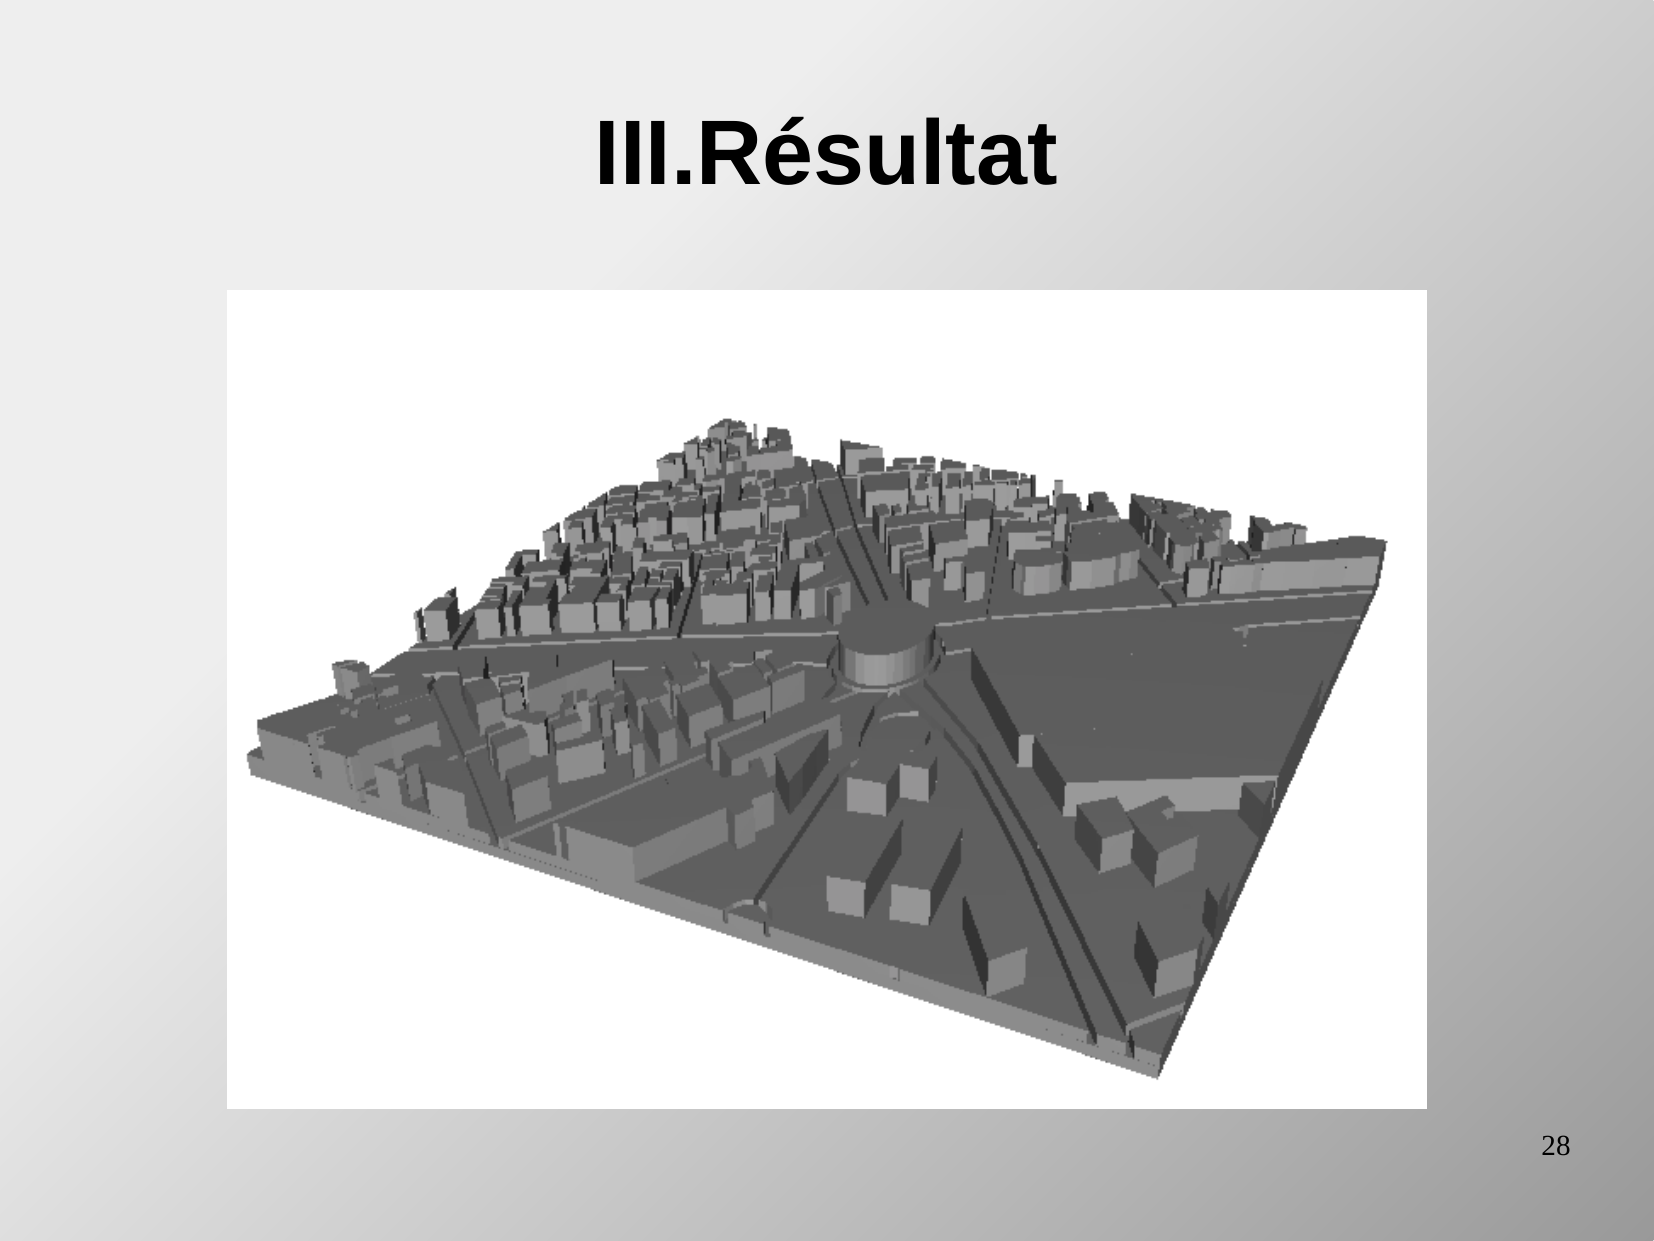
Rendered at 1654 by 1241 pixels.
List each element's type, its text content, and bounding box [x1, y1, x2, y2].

picture [227, 290, 1427, 1109]
title III.Résultat [82, 49, 1571, 257]
